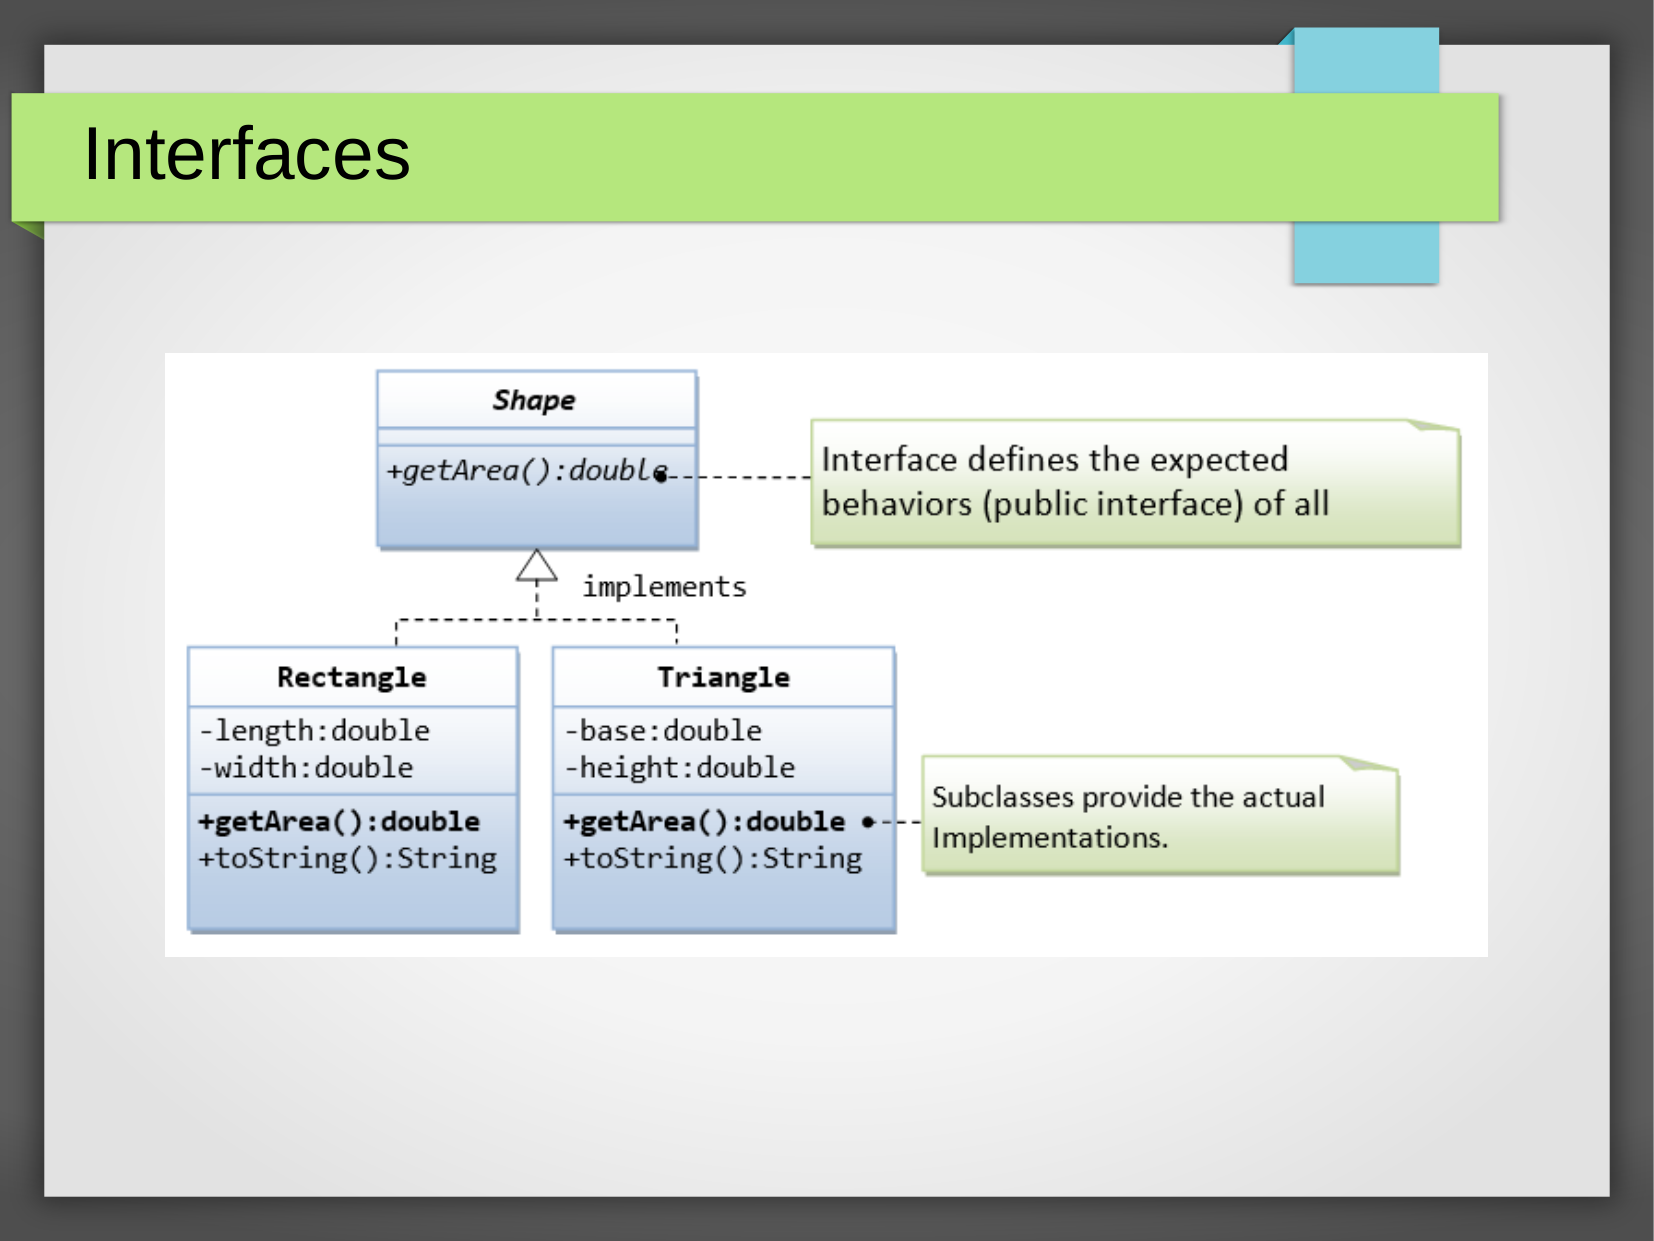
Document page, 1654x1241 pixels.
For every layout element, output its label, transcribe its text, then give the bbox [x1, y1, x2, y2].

picture [0, 0, 1654, 1241]
title Interfaces [82, 94, 1264, 213]
